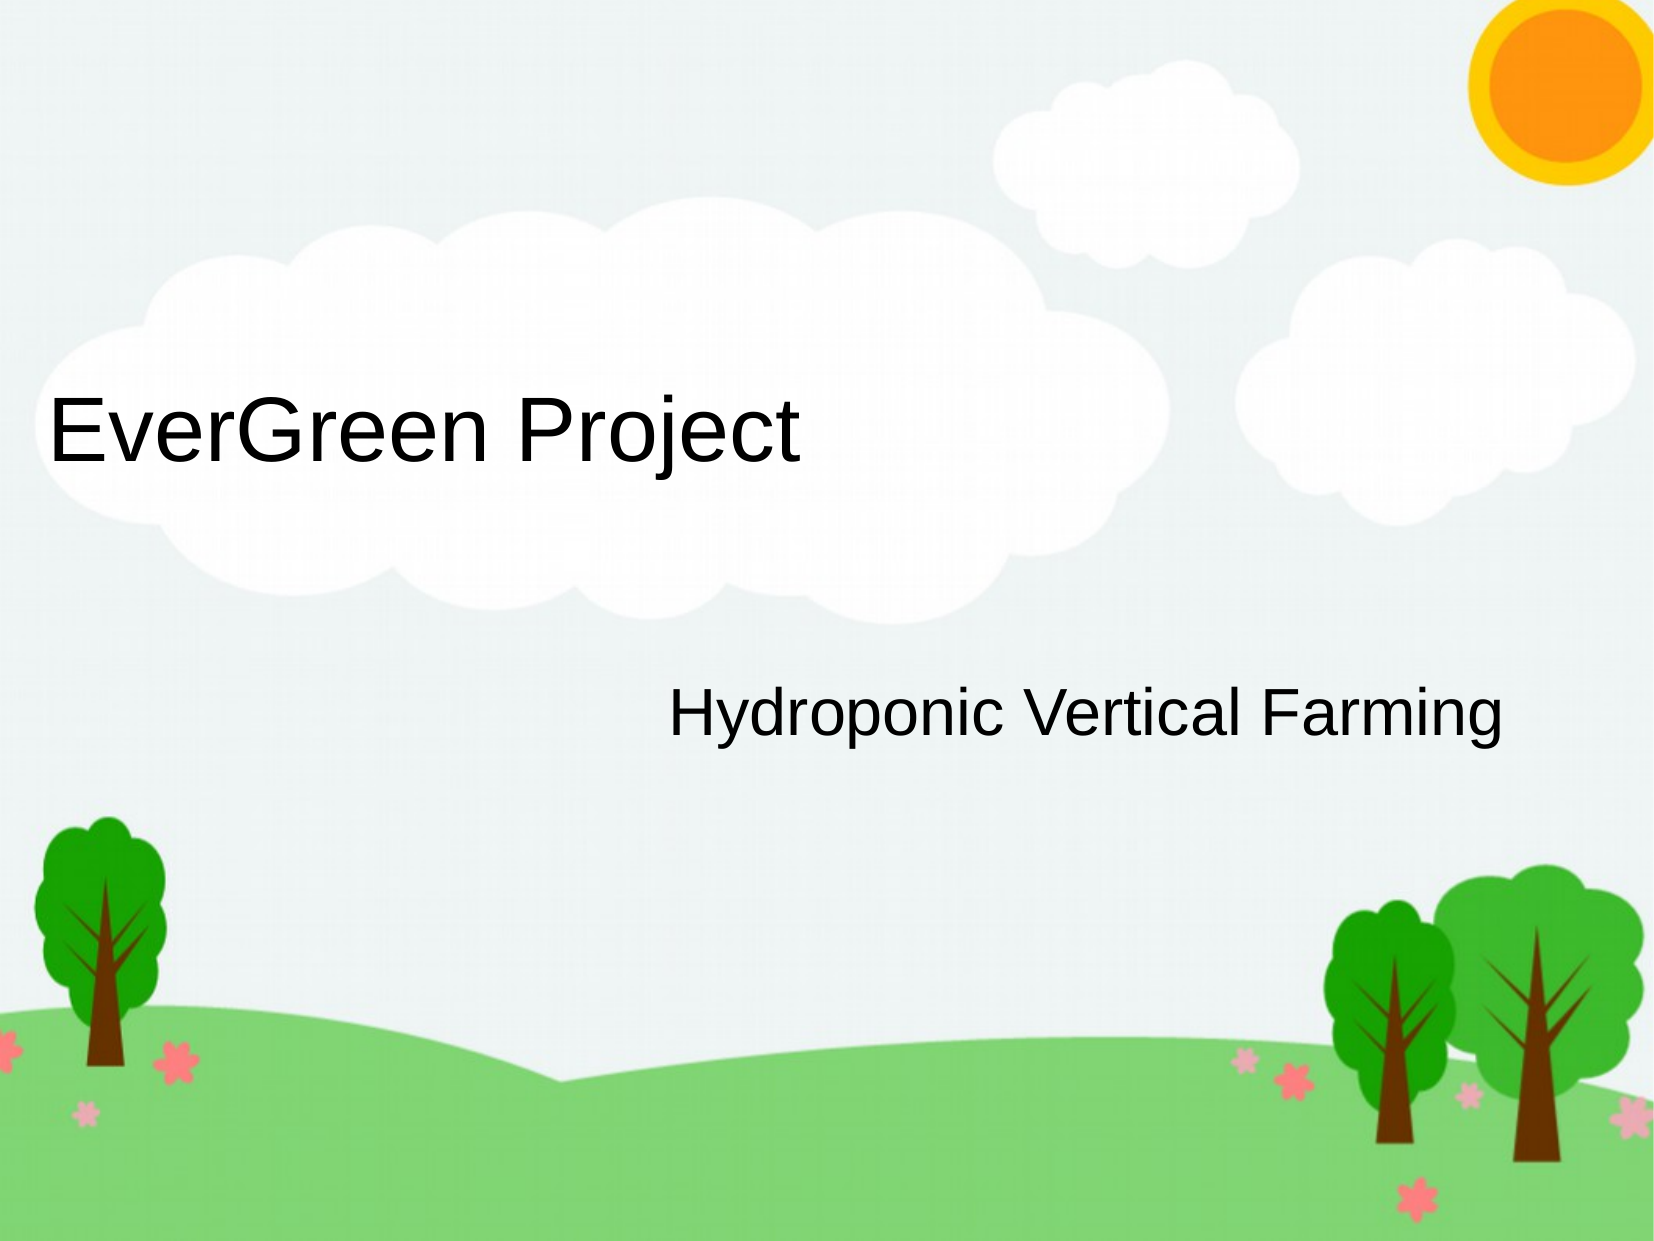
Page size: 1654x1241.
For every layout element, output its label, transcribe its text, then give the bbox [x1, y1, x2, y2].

picture [0, 0, 1654, 1241]
title EverGreen Project [47, 283, 1512, 577]
subtitle Hydroponic Vertical Farming [661, 632, 1512, 792]
